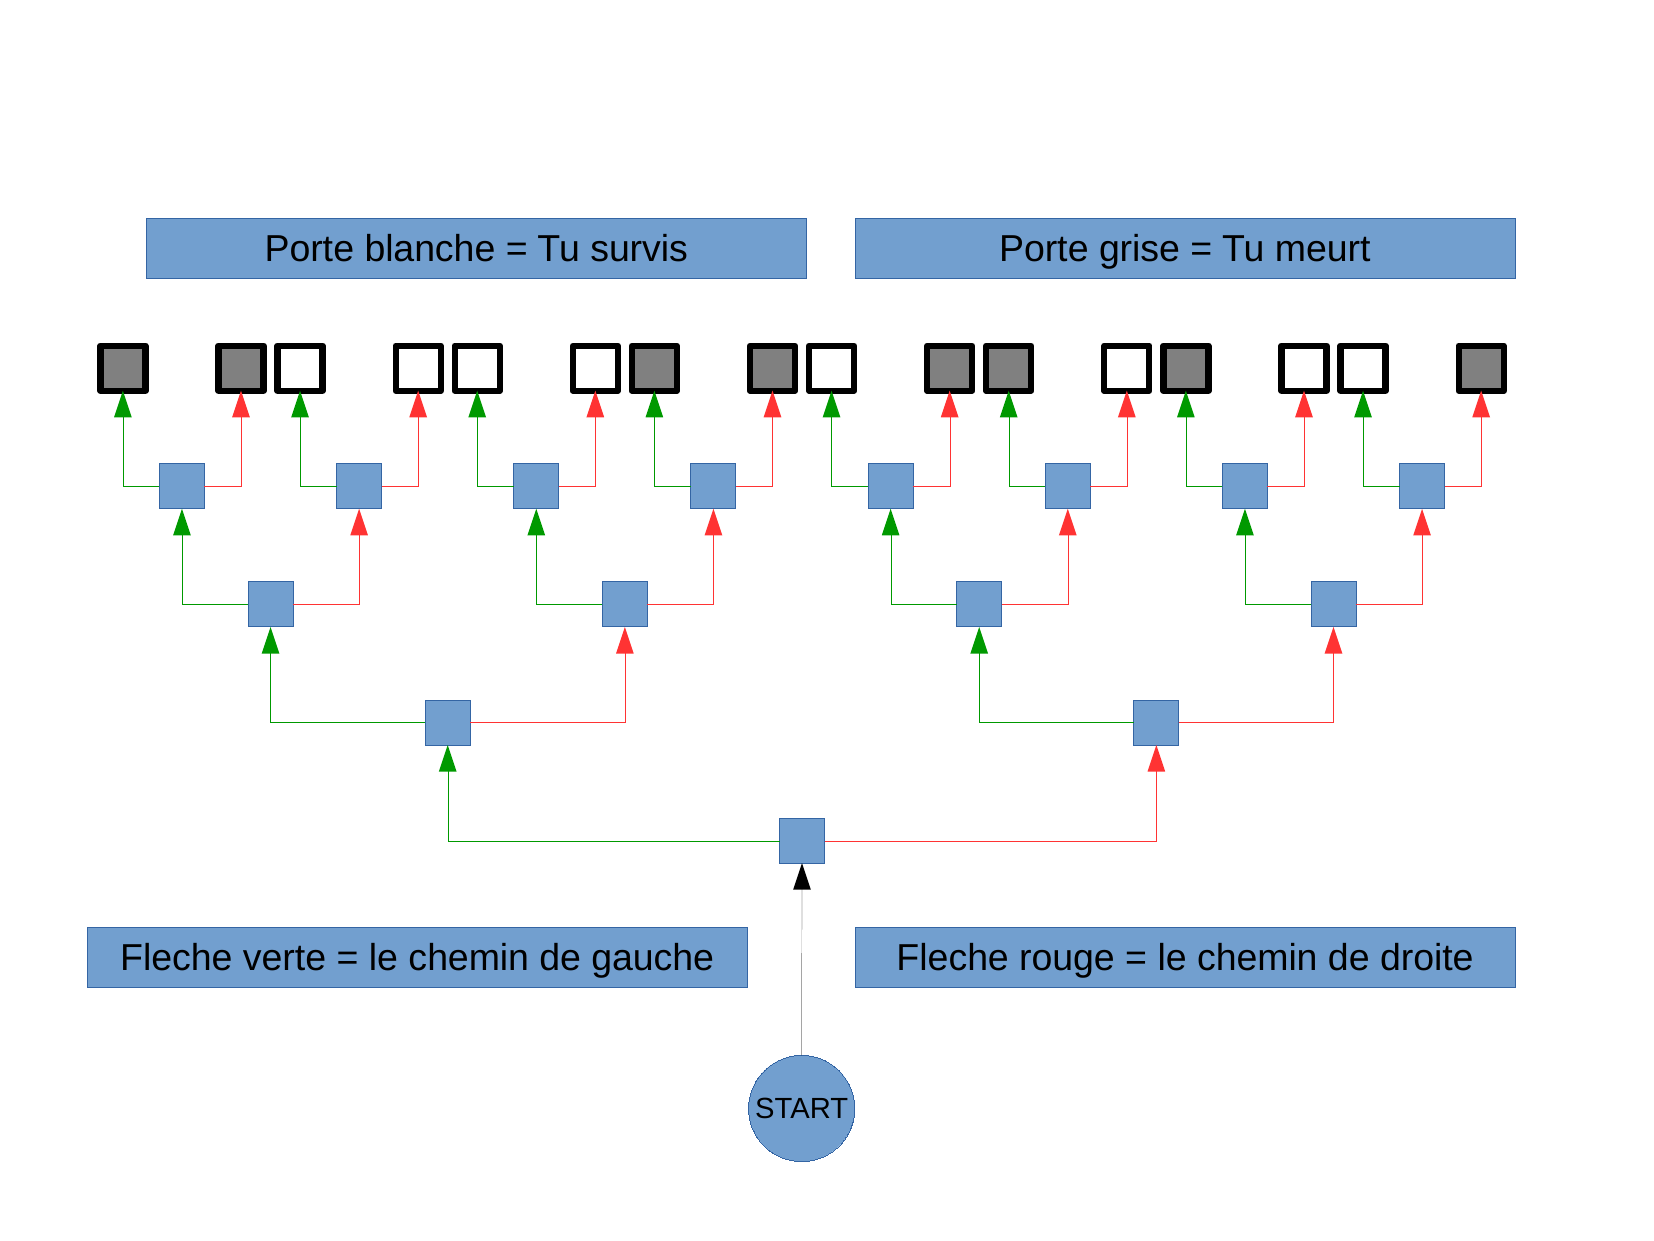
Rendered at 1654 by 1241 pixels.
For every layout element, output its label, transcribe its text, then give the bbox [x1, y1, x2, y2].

text_box [750, 345, 796, 391]
text_box [513, 463, 559, 509]
text_box START [748, 1055, 855, 1162]
text_box Porte grise = Tu meurt [855, 218, 1516, 279]
text_box [809, 345, 855, 391]
text_box [868, 463, 914, 509]
text_box [1399, 463, 1445, 509]
text_box [631, 345, 677, 391]
text_box [454, 345, 500, 391]
text_box [1133, 700, 1179, 746]
text_box [100, 345, 146, 391]
text_box [1458, 345, 1504, 391]
text_box [572, 345, 618, 391]
text_box [1104, 345, 1150, 391]
text_box [602, 581, 648, 627]
text_box [248, 581, 294, 627]
text_box [779, 818, 825, 864]
text_box [1340, 345, 1386, 391]
text_box [927, 345, 973, 391]
text_box [277, 345, 323, 391]
text_box [690, 463, 736, 509]
text_box Fleche rouge = le chemin de droite [855, 927, 1516, 988]
text_box Fleche verte = le chemin de gauche [87, 927, 748, 988]
text_box [336, 463, 382, 509]
text_box [1045, 463, 1091, 509]
text_box [1311, 581, 1357, 627]
text_box [986, 345, 1032, 391]
text_box [1222, 463, 1268, 509]
text_box Porte blanche = Tu survis [146, 218, 807, 279]
text_box [395, 345, 441, 391]
text_box [218, 345, 264, 391]
text_box [1163, 345, 1209, 391]
text_box [425, 700, 471, 746]
text_box [956, 581, 1002, 627]
text_box [159, 463, 205, 509]
text_box [1281, 345, 1327, 391]
